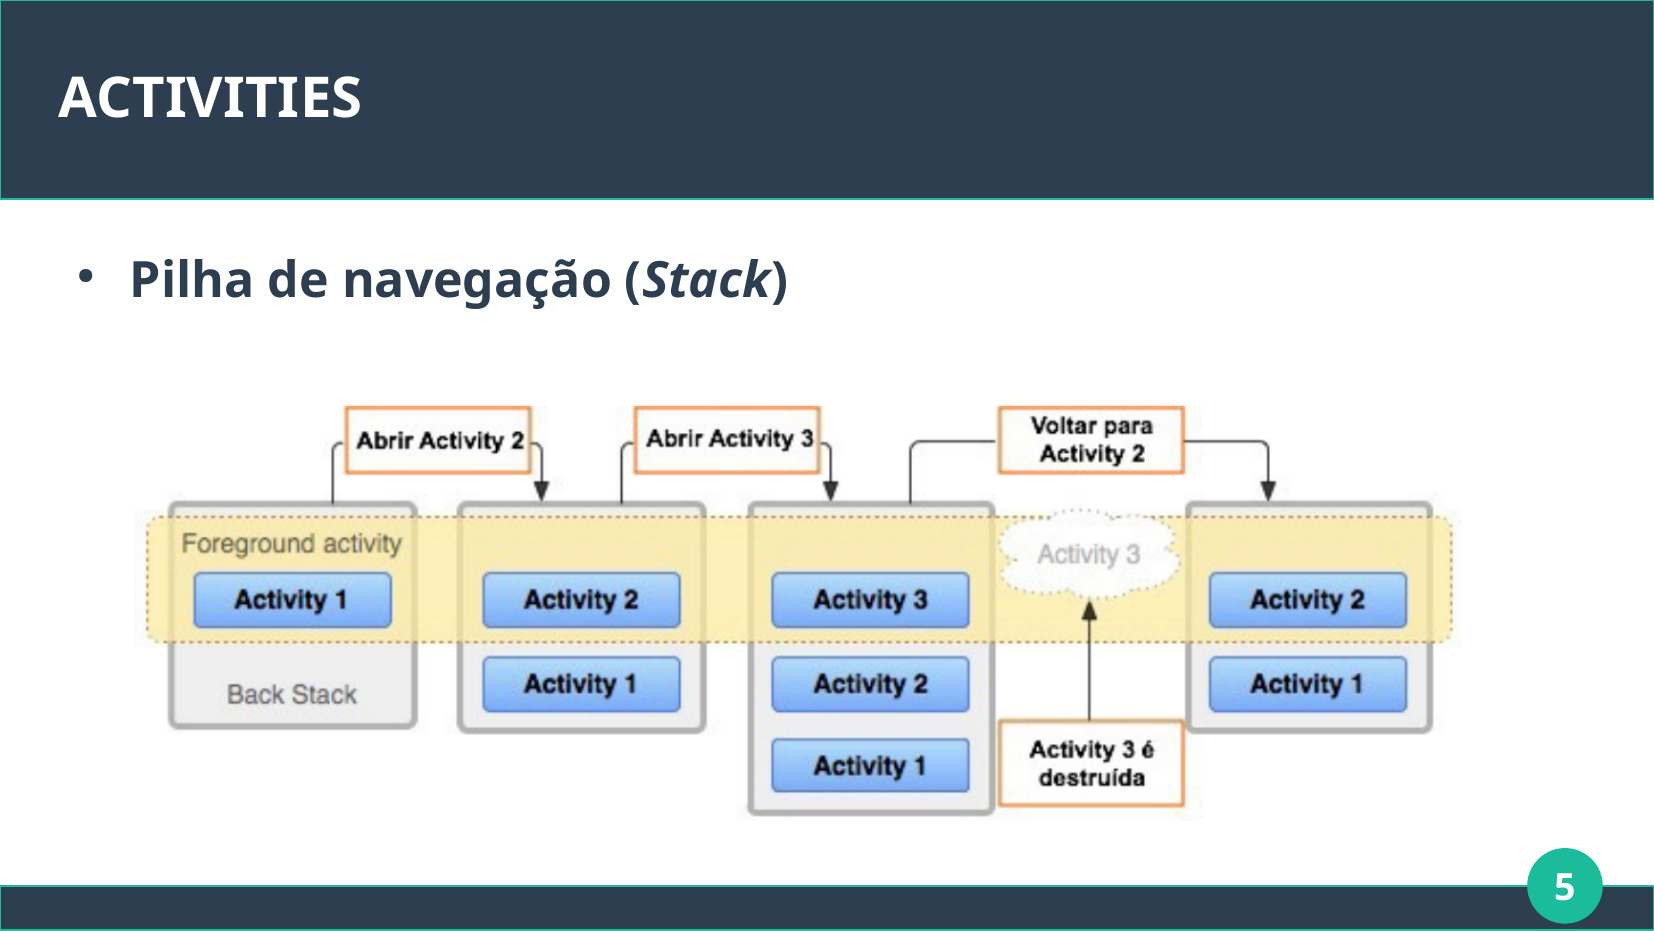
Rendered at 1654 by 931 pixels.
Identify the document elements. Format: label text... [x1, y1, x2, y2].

list Pilha de navegação (Stack) [59, 243, 1595, 864]
title ACTIVITIES [59, 37, 1595, 155]
picture [88, 324, 1536, 842]
